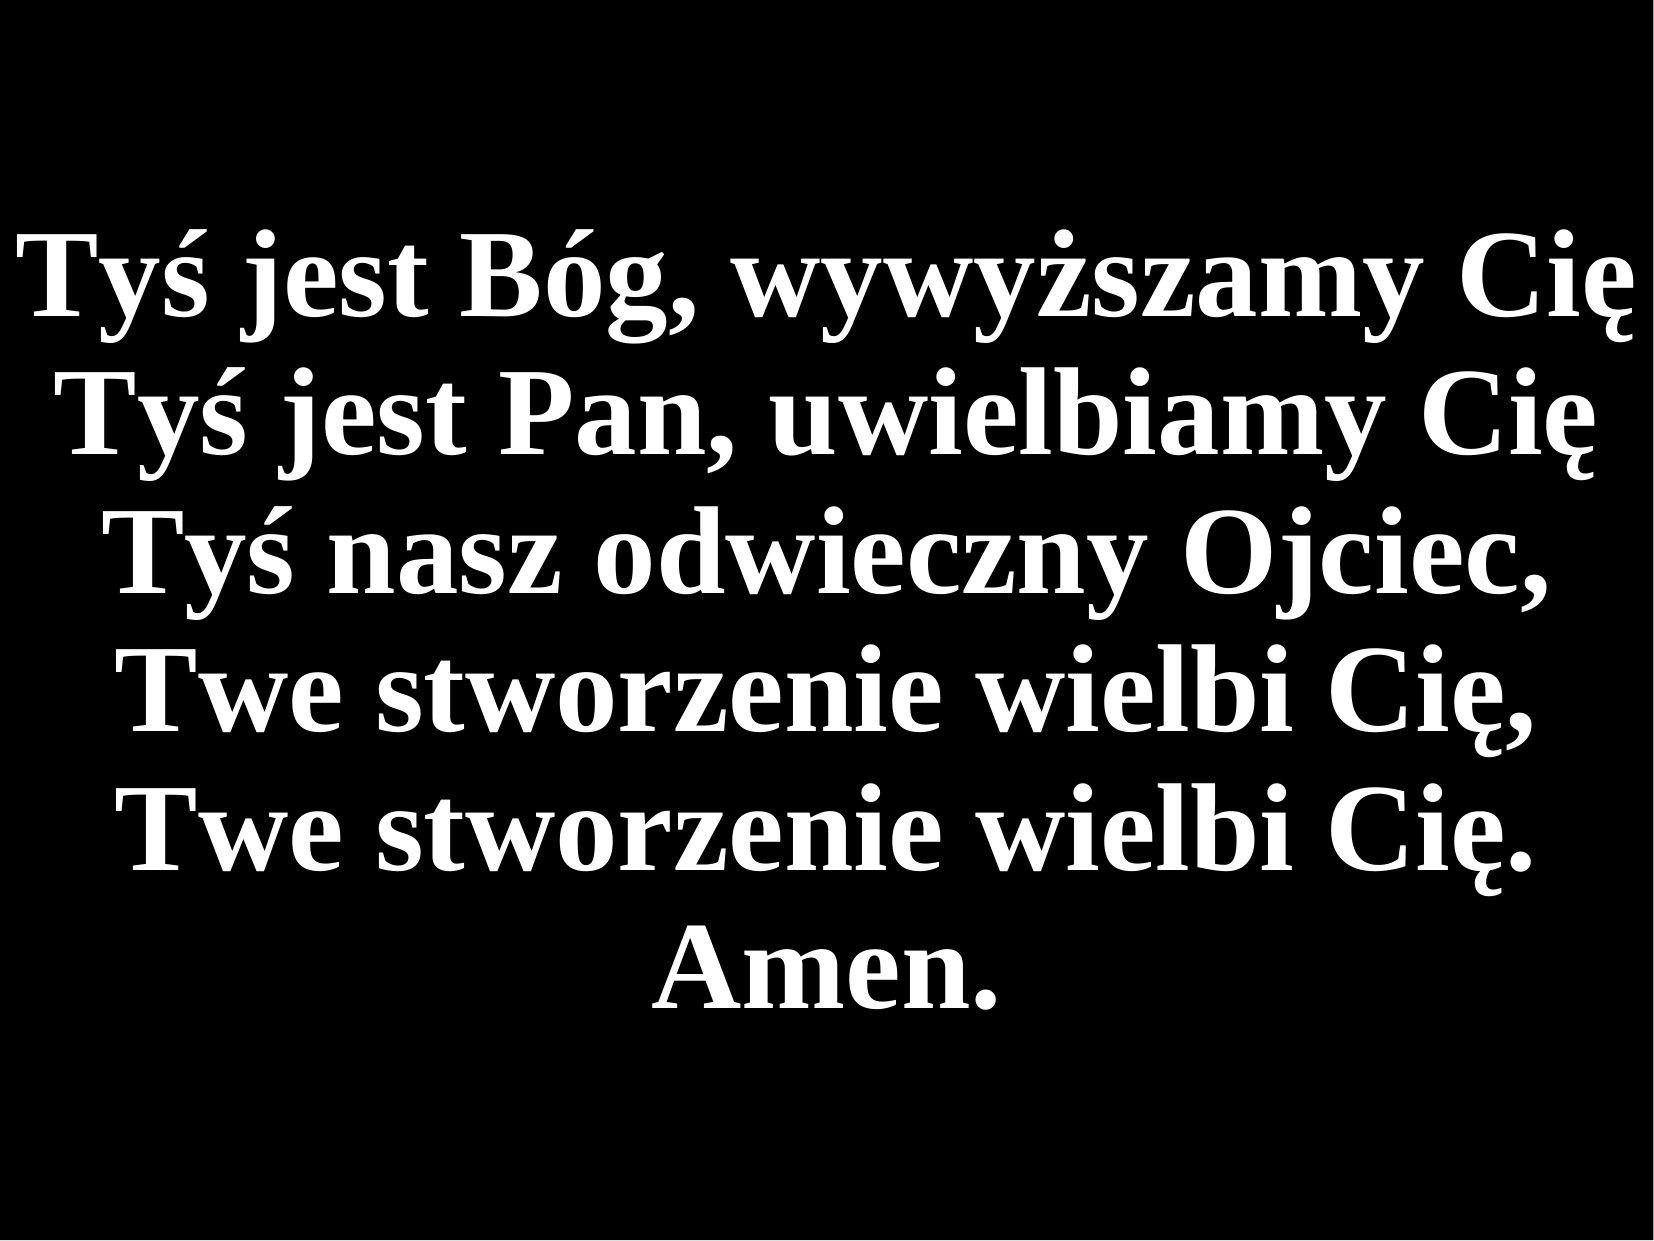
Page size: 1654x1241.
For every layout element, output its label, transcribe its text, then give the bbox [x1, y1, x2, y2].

title Tyś jest Bóg, wywyższamy Cię Tyś jest Pan, uwielbiamy Cię Tyś nasz odwieczny Ojciec, Twe stworzenie wielbi Cię, Twe stworzenie wielbi Cię. Amen. [0, 0, 1654, 1241]
